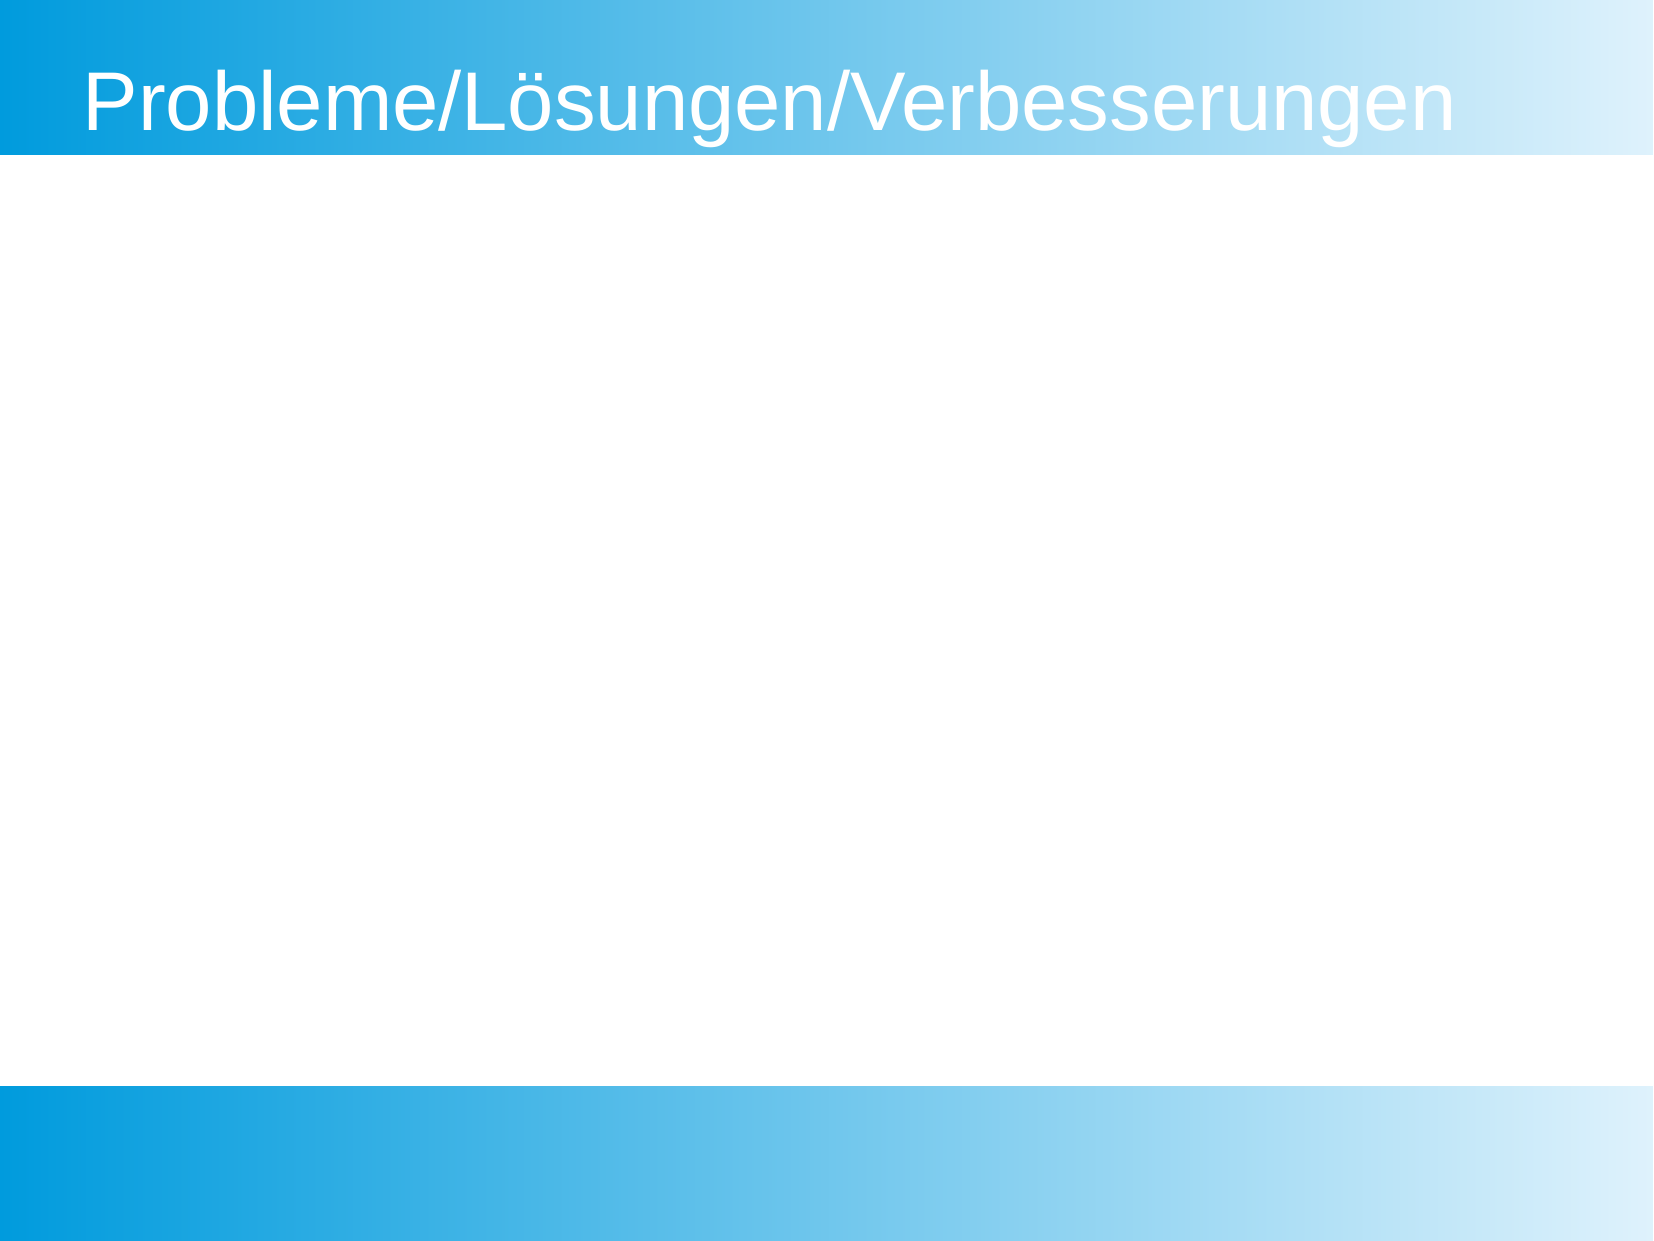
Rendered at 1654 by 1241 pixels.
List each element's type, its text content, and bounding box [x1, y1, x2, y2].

title Probleme/Lösungen/Verbesserungen [82, 49, 1571, 155]
